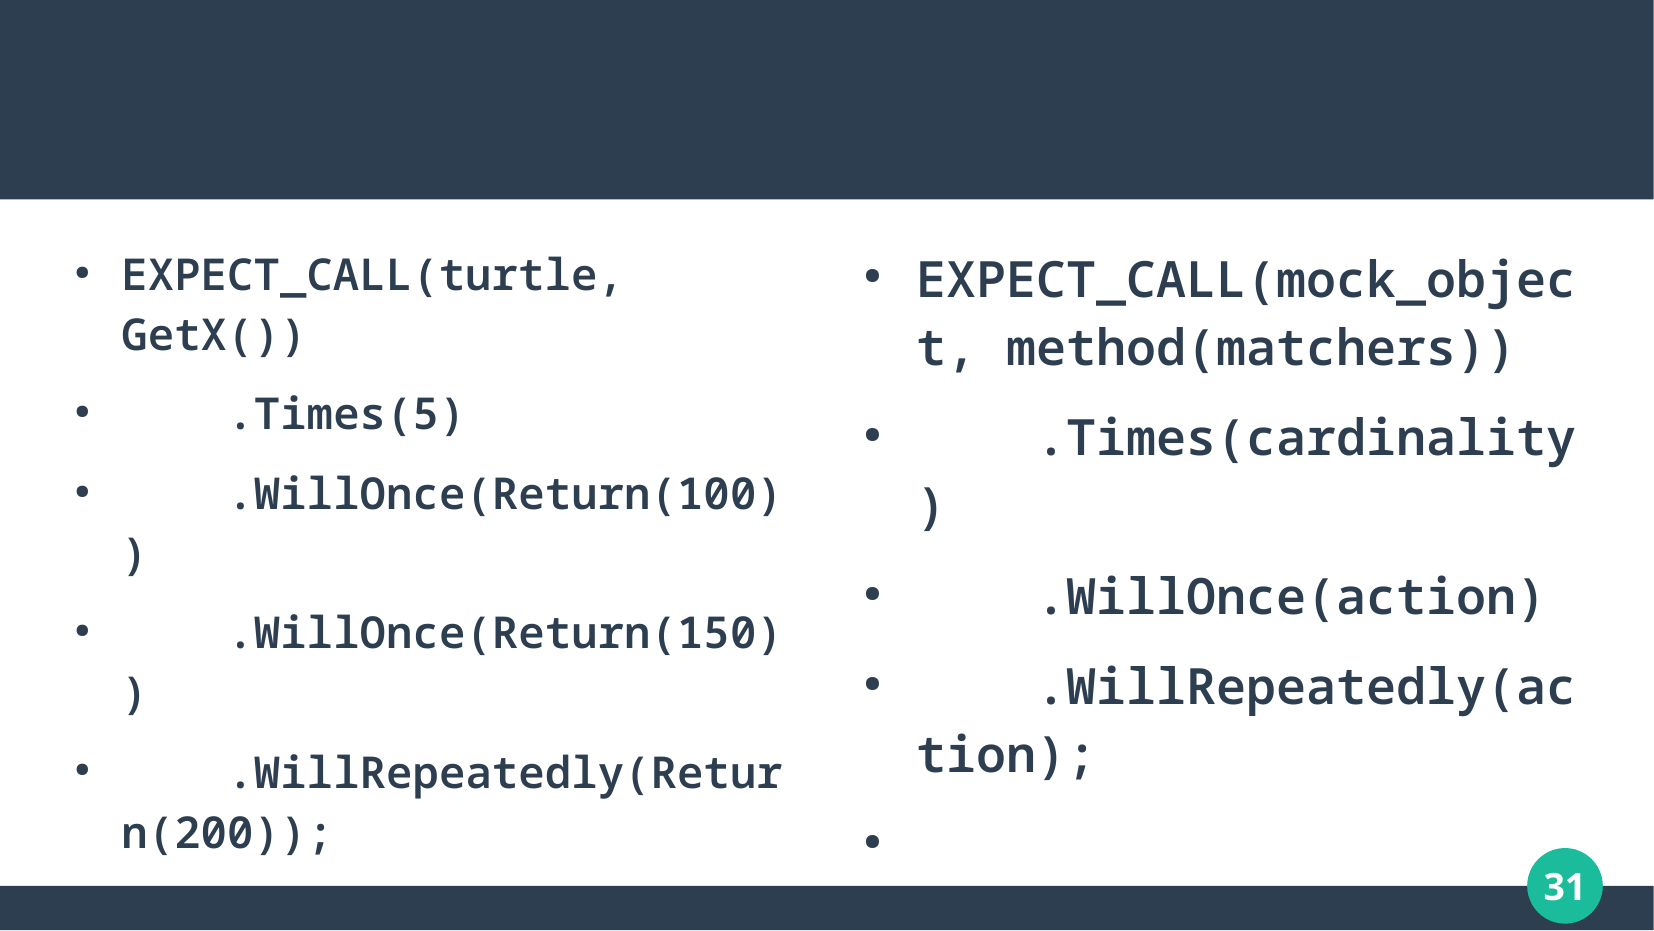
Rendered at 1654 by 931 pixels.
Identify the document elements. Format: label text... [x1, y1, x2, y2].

list EXPECT_CALL(turtle, GetX()) .Times(5) .WillOnce(Return(100)) .WillOnce(Return(150)) .WillRepeatedly(Return(200)); [59, 243, 809, 864]
list EXPECT_CALL(mock_object, method(matchers)) .Times(cardinality) .WillOnce(action) .WillRepeatedly(action); [845, 243, 1596, 864]
